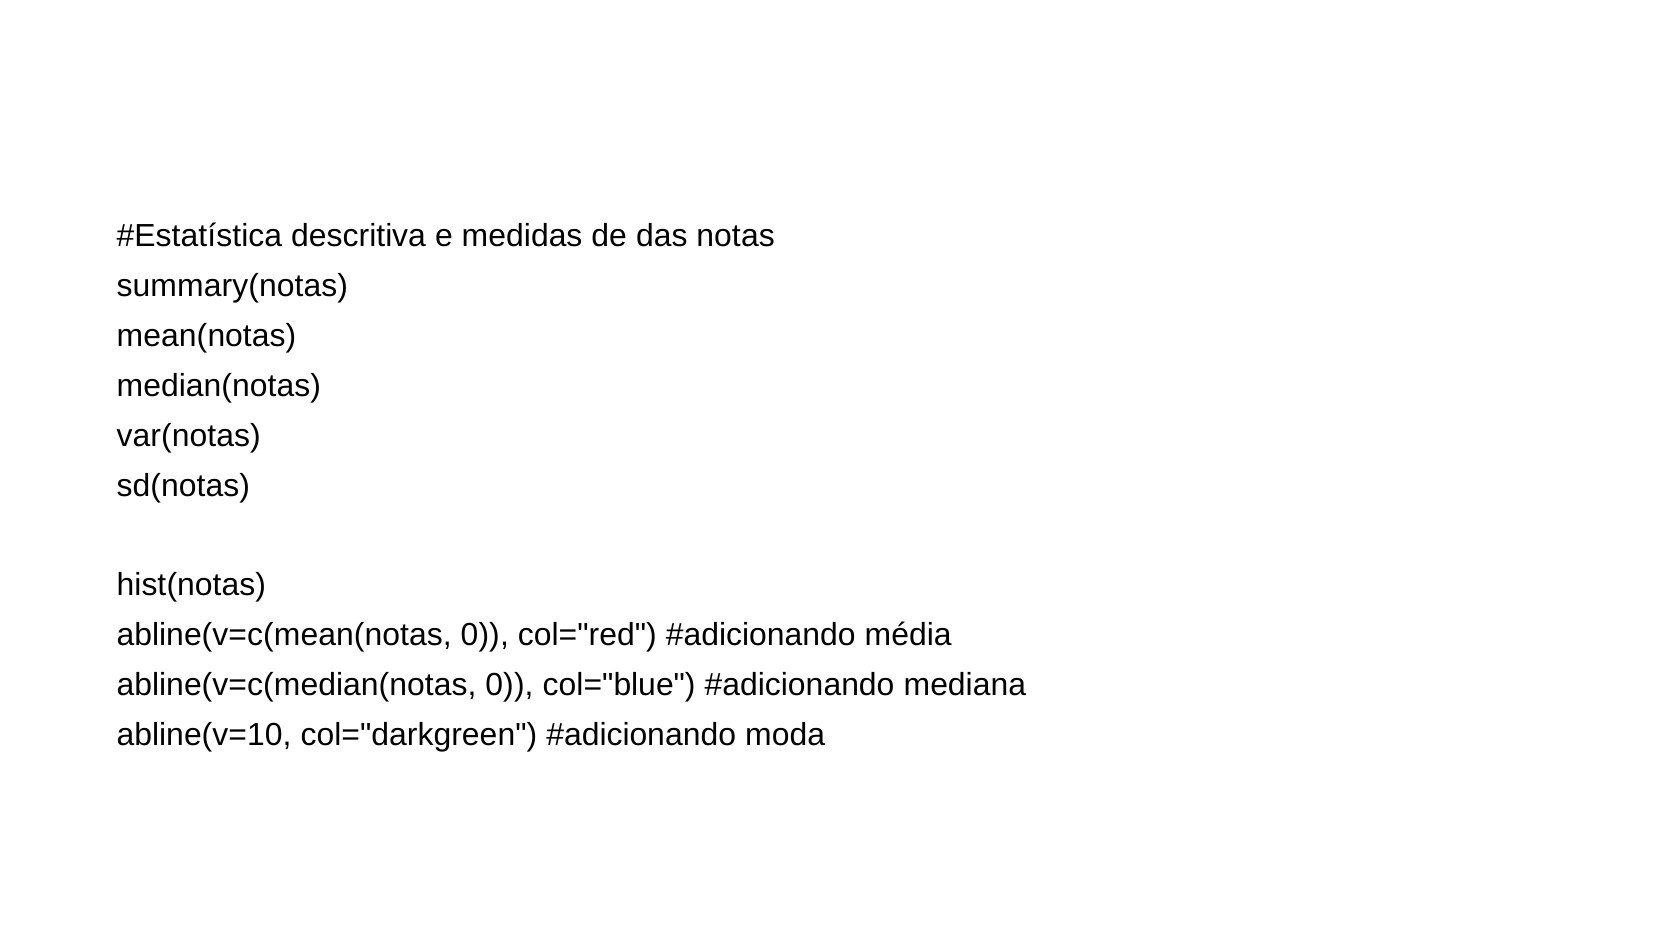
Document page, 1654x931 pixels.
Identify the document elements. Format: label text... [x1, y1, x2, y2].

list #Estatística descritiva e medidas de das notas summary(notas) mean(notas) median(notas) var(notas) sd(notas) hist(notas) abline(v=c(mean(notas, 0)), col="red") #adicionando média abline(v=c(median(notas, 0)), col="blue") #adicionando mediana abline(v=10, col="darkgreen") #adicionando moda [82, 217, 1571, 758]
